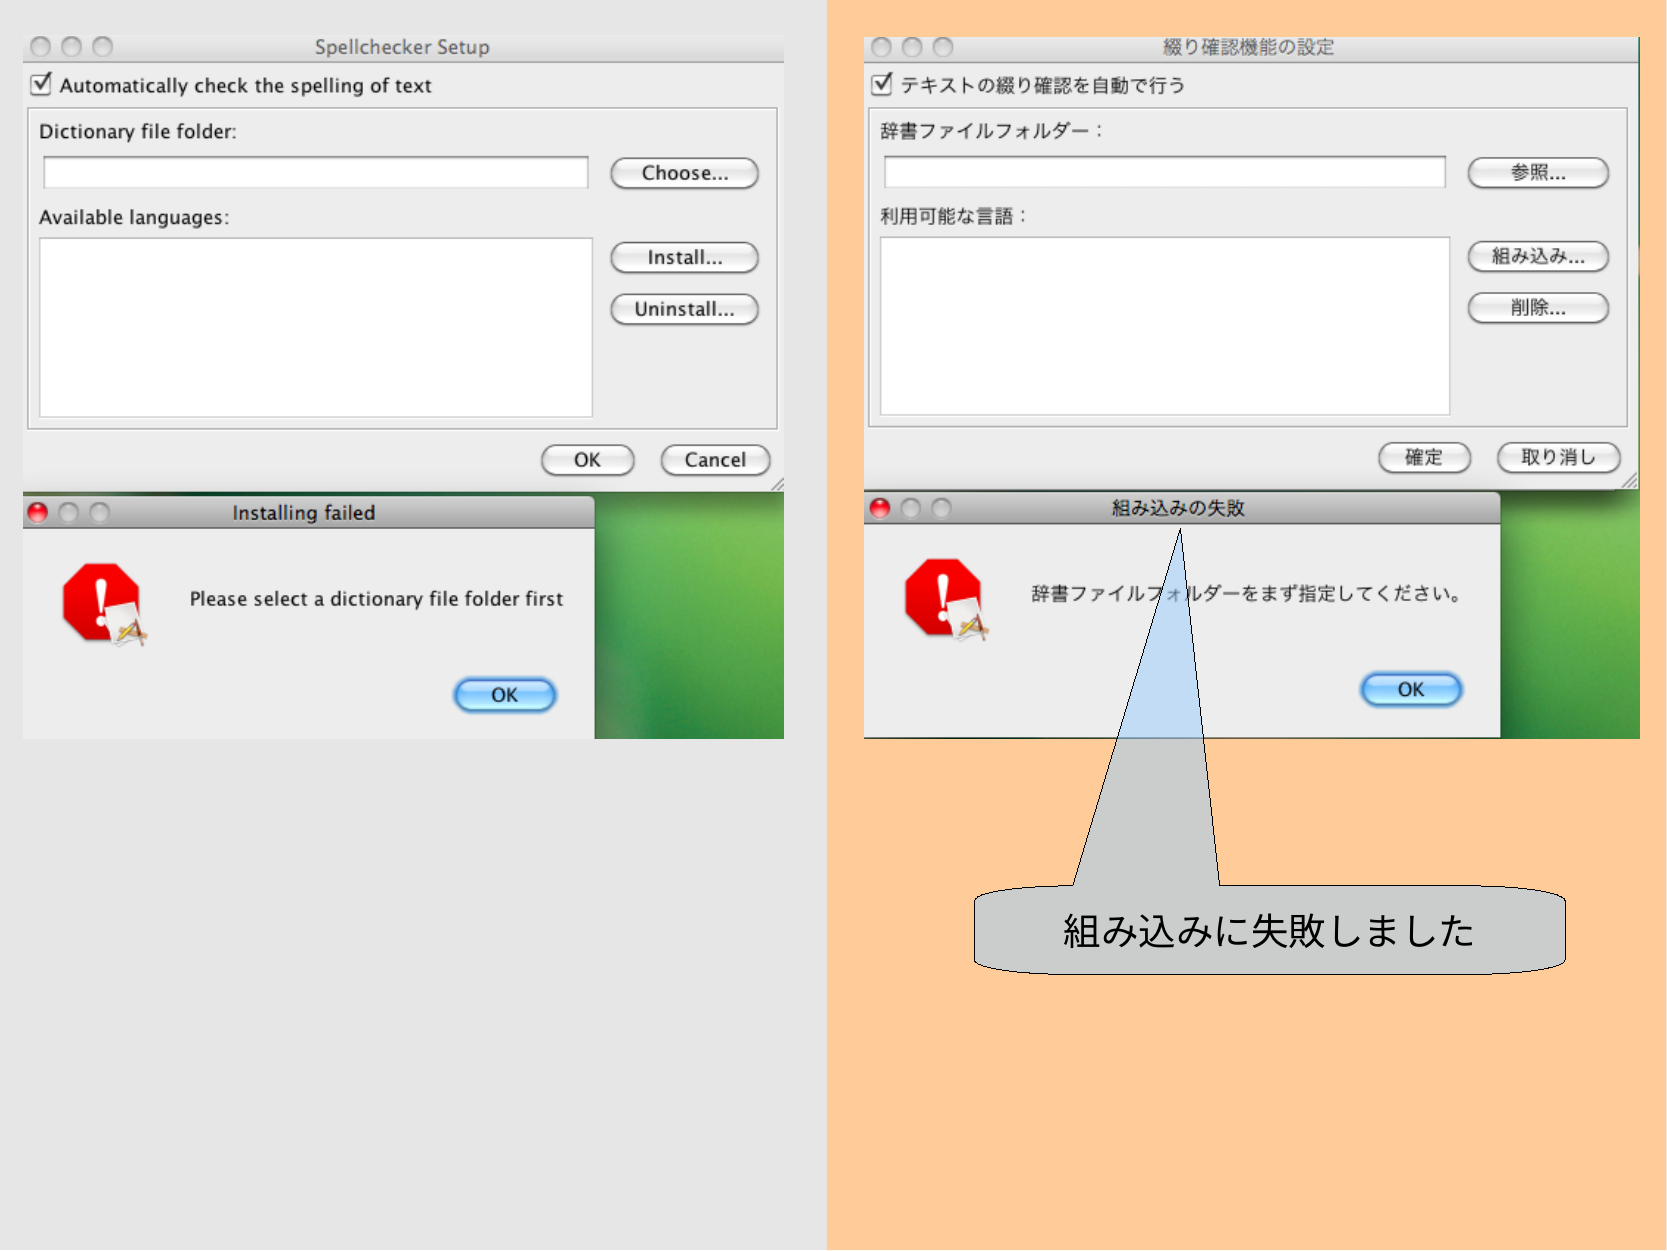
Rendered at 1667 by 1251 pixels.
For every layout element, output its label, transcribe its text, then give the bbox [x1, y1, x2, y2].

text_box 組み込みに失敗しました [974, 528, 1566, 975]
picture [864, 37, 1640, 739]
picture [23, 35, 784, 739]
text_box [826, 0, 1667, 1251]
